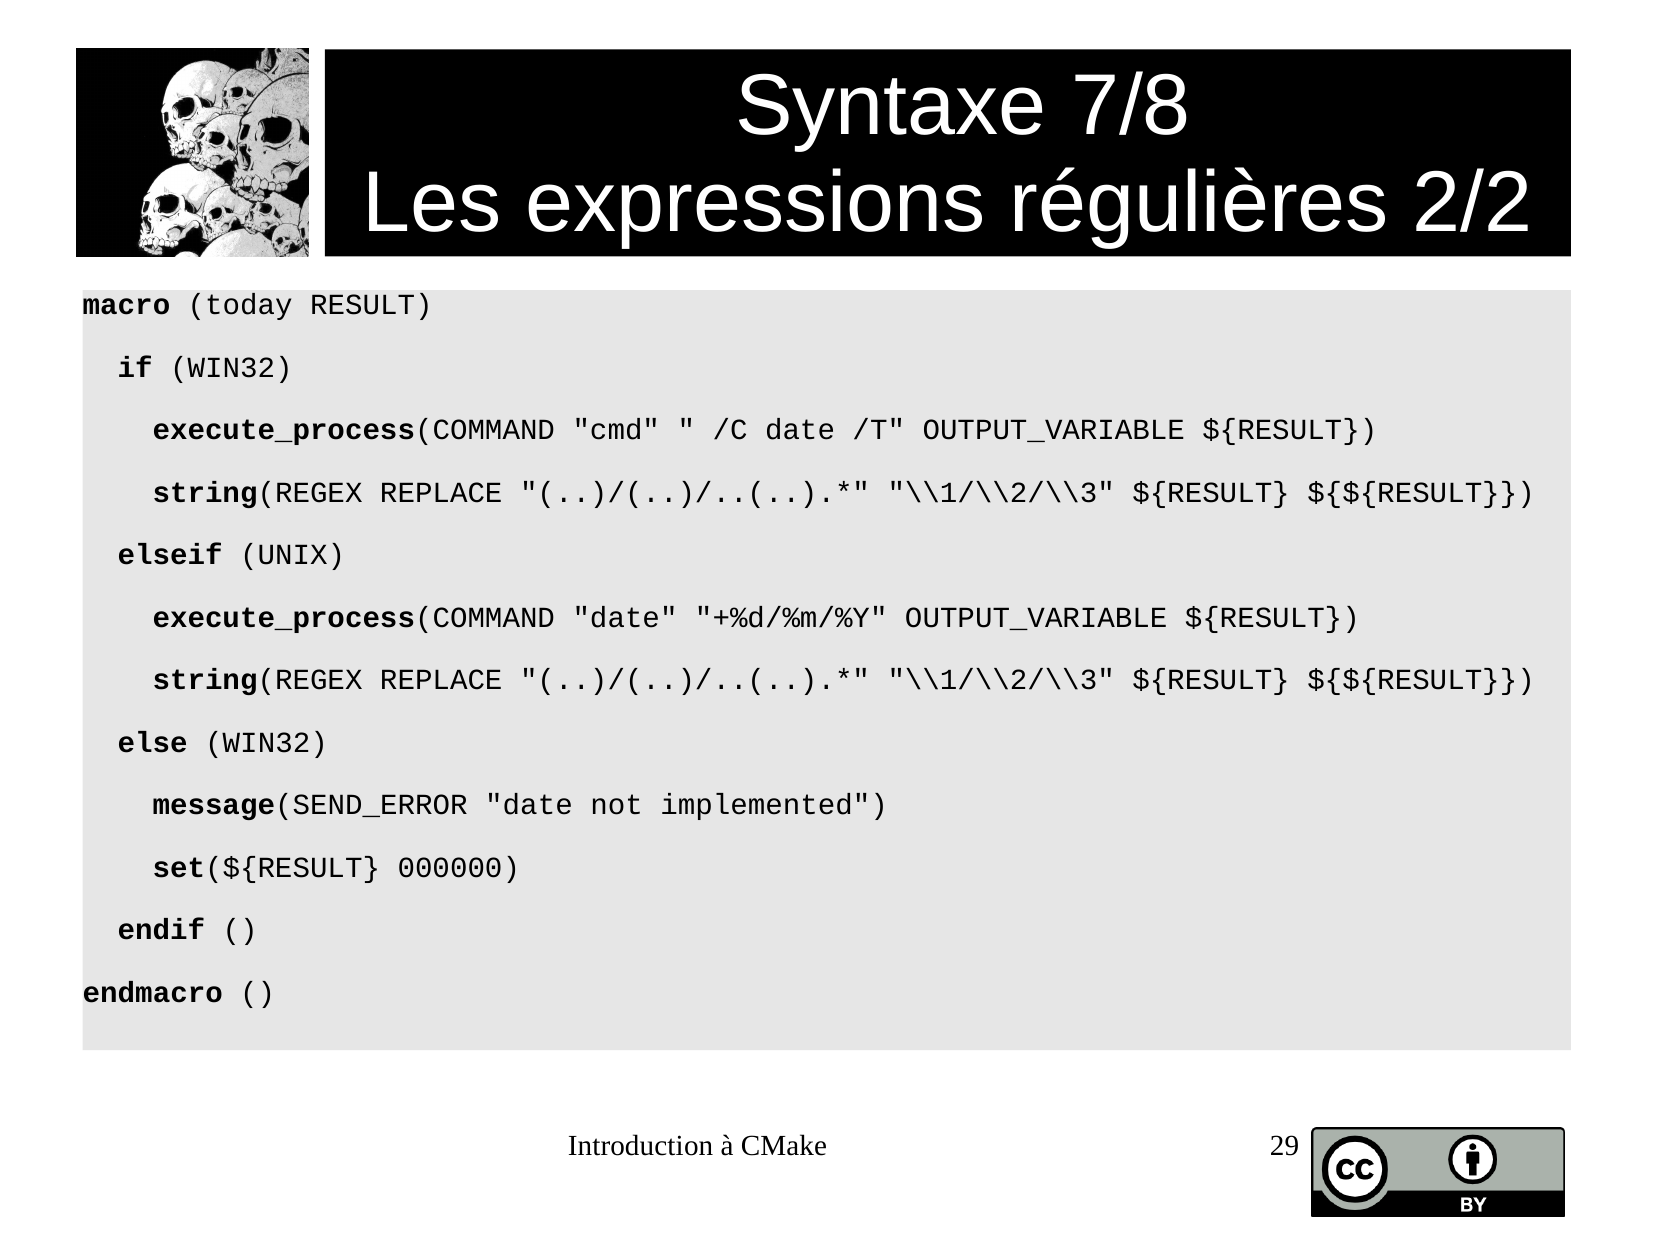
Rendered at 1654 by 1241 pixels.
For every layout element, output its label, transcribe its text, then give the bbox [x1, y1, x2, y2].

picture [1311, 1127, 1565, 1217]
picture [76, 48, 309, 257]
title Syntaxe 7/8 Les expressions régulières 2/2 [324, 49, 1571, 257]
list macro (today RESULT) if (WIN32) execute_process(COMMAND "cmd" " /C date /T" OUTPUT_VARIABLE ${RESULT}) string(REGEX REPLACE "(..)/(..)/..(..).*" "\\1/\\2/\\3" ${RESULT} ${${RESULT}}) elseif (UNIX) execute_process(COMMAND "date" "+%d/%m/%Y" OUTPUT_VARIABLE ${RESULT}) string(REGEX REPLACE "(..)/(..)/..(..).*" "\\1/\\2/\\3" ${RESULT} ${${RESULT}}) else (WIN32) message(SEND_ERROR "date not implemented") set(${RESULT} 000000) endif () endmacro () [82, 290, 1571, 1051]
